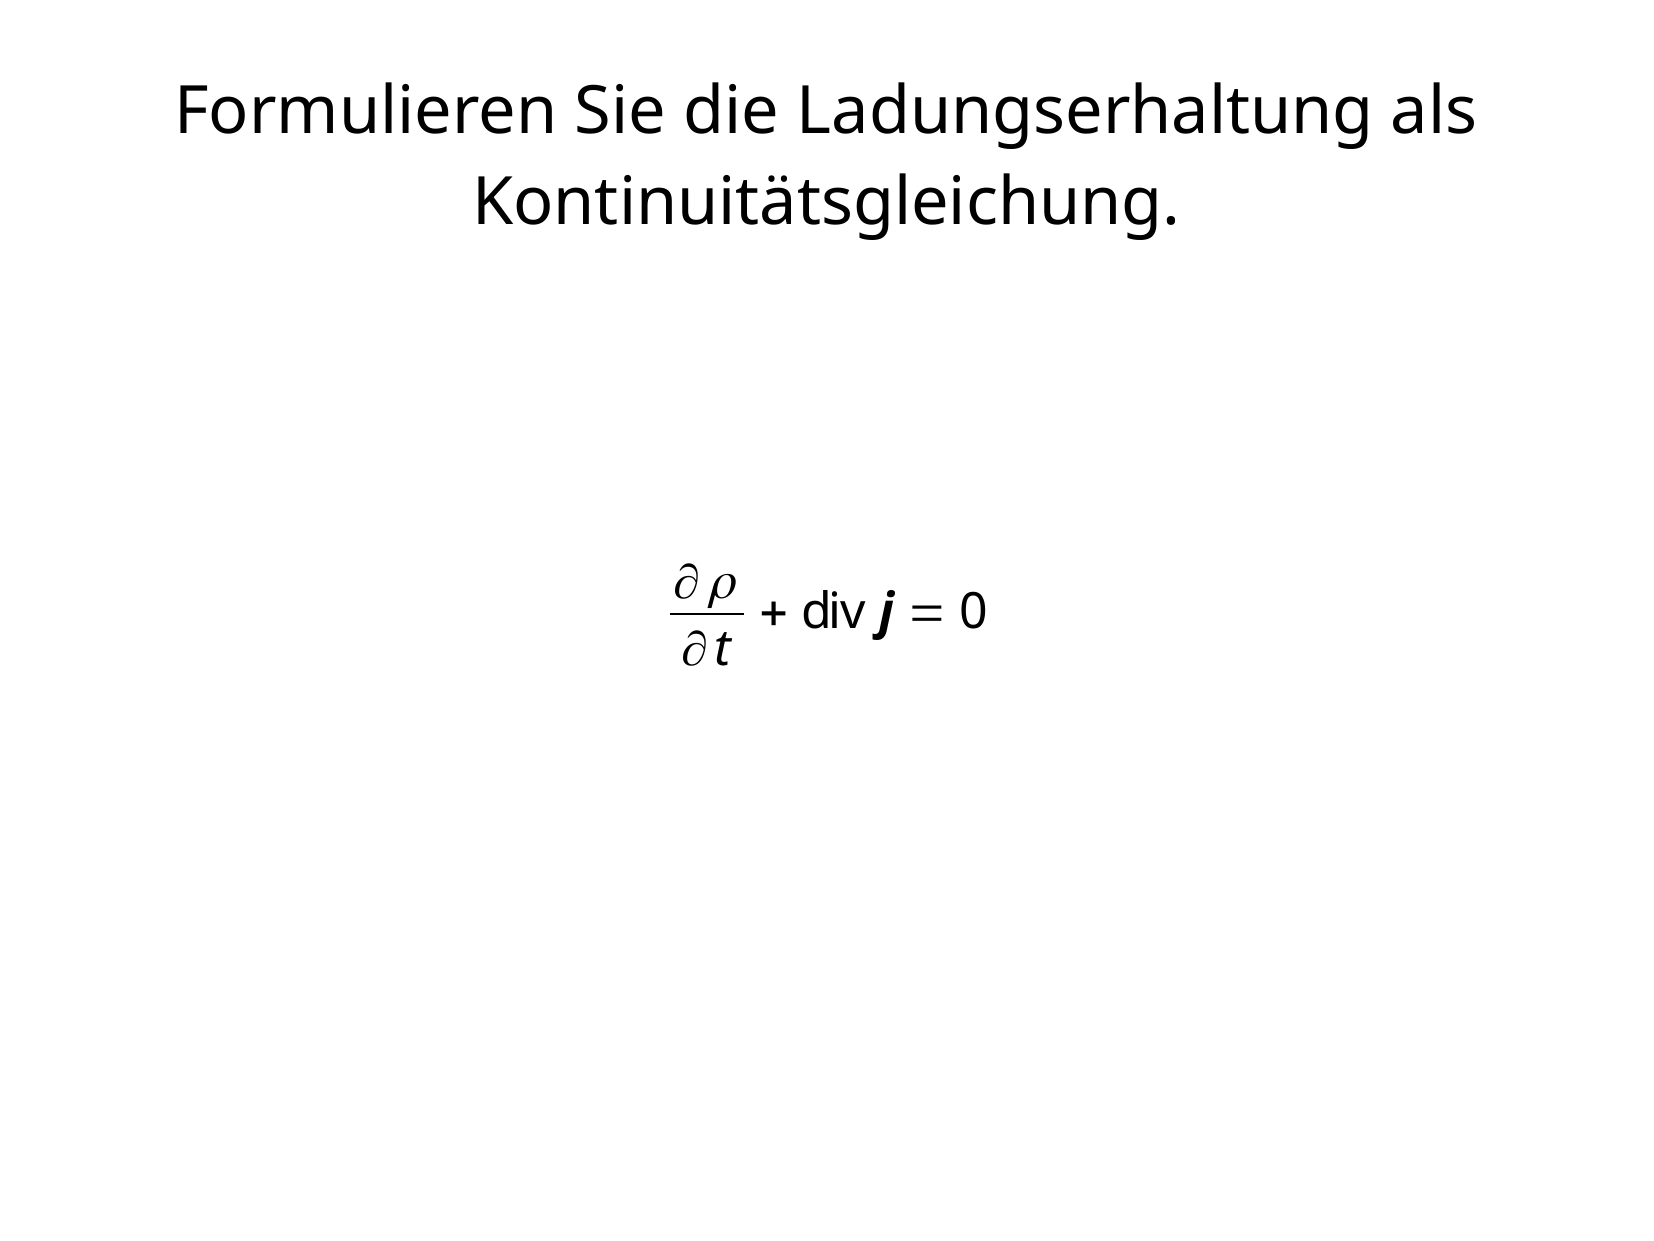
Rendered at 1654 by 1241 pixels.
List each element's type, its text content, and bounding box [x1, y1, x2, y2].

title Formulieren Sie die Ladungserhaltung als Kontinuitätsgleichung. [82, 49, 1571, 257]
chart [662, 561, 991, 680]
